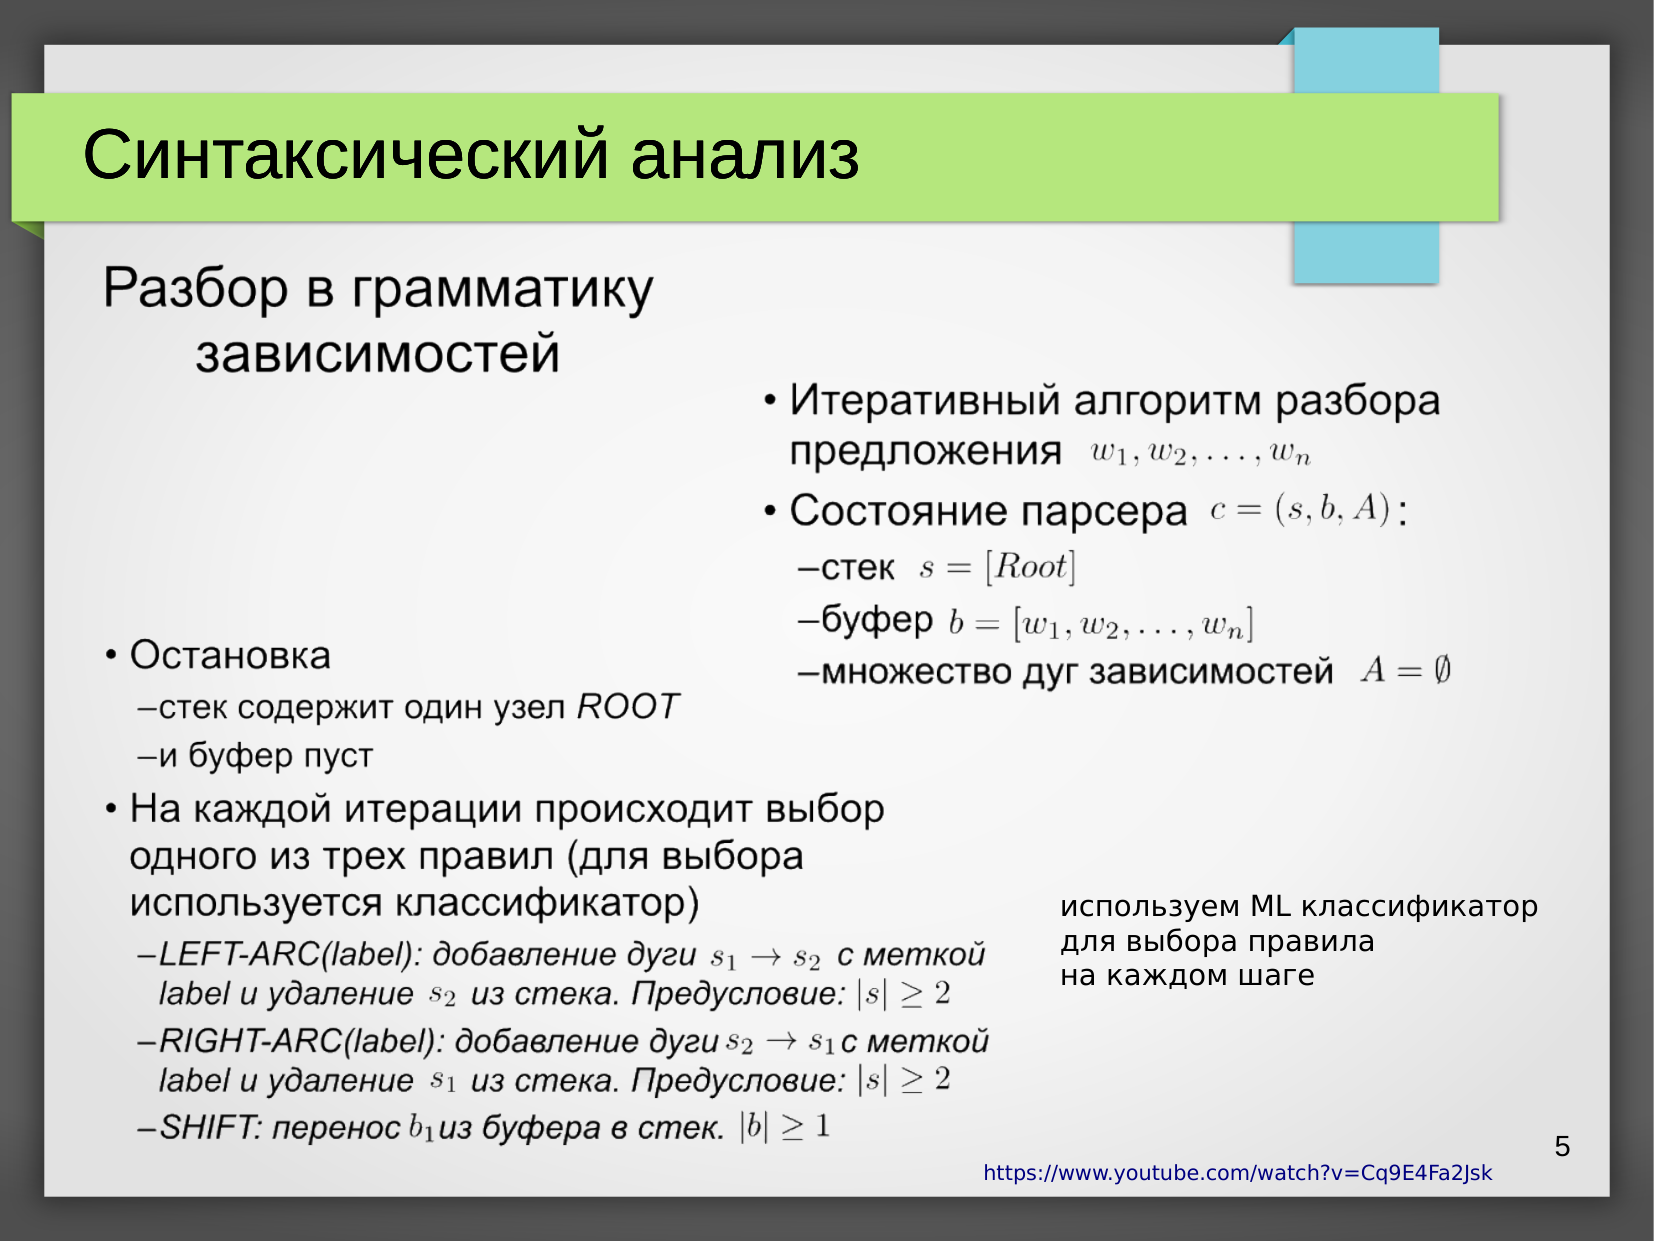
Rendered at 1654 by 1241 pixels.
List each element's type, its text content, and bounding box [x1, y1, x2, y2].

picture [0, 0, 1654, 1241]
text_box https://www.youtube.com/watch?v=Cq9E4Fa2Jsk [968, 1153, 1533, 1193]
text_box используем ML классификатор для выбора правила на каждом шаге [1045, 882, 1583, 1028]
title Синтаксический анализ [82, 114, 993, 194]
